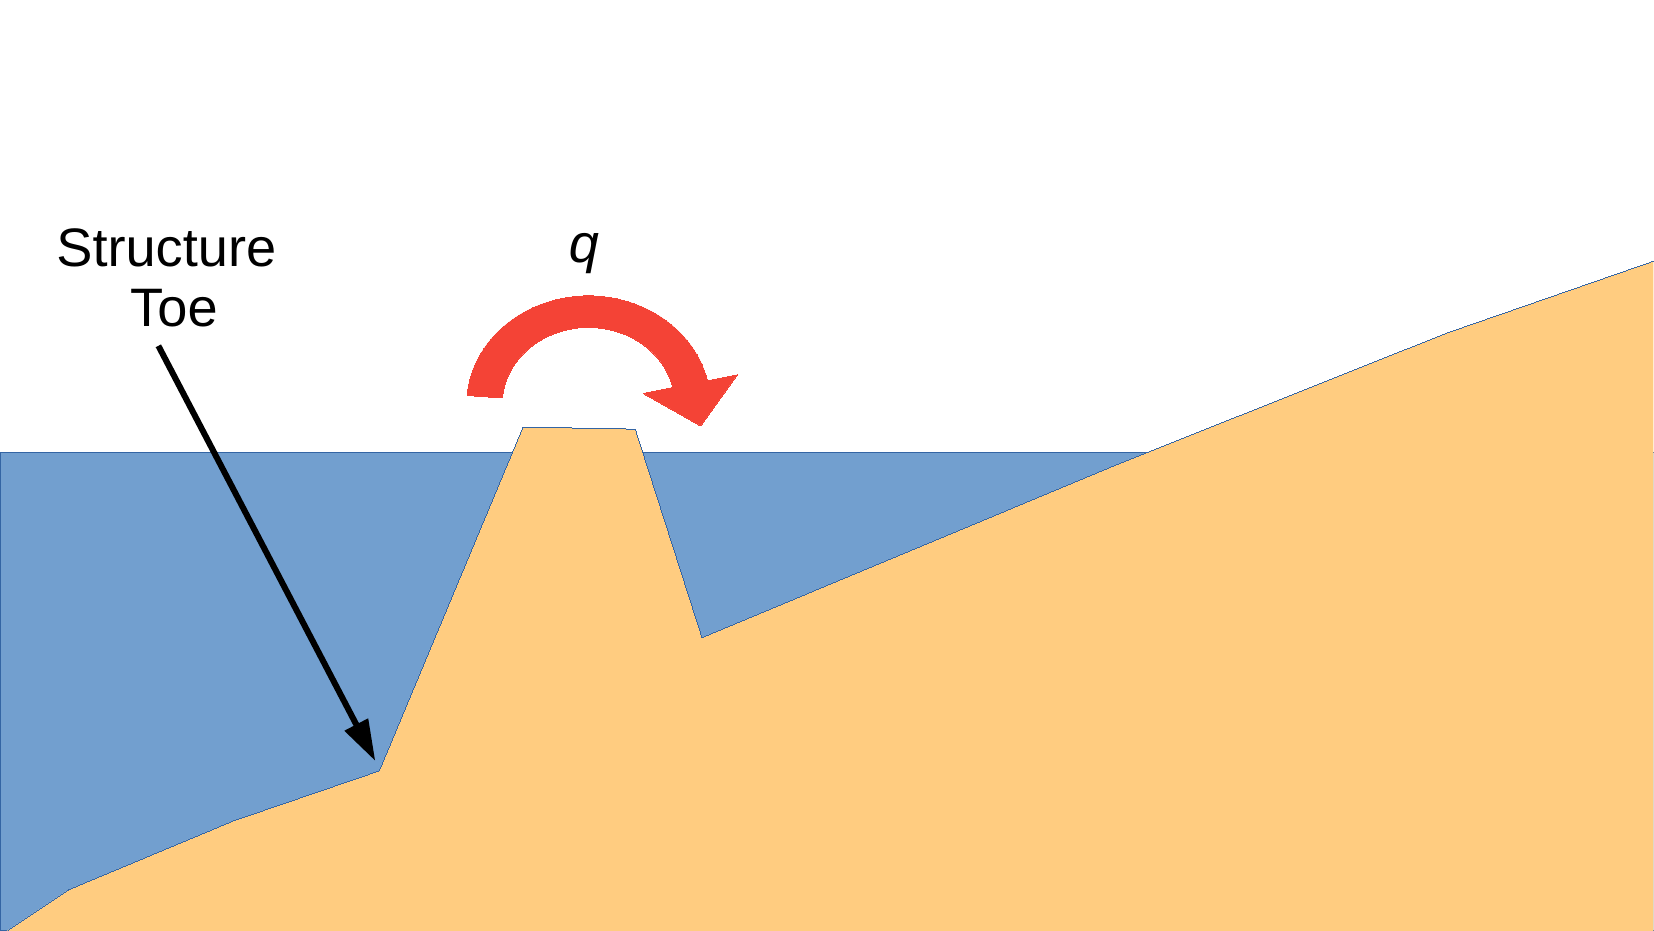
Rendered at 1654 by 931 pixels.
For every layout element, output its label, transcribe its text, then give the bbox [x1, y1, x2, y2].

text_box [467, 300, 738, 426]
text_box q [554, 206, 644, 324]
text_box [0, 260, 1654, 931]
text_box Structure Toe [41, 209, 307, 346]
